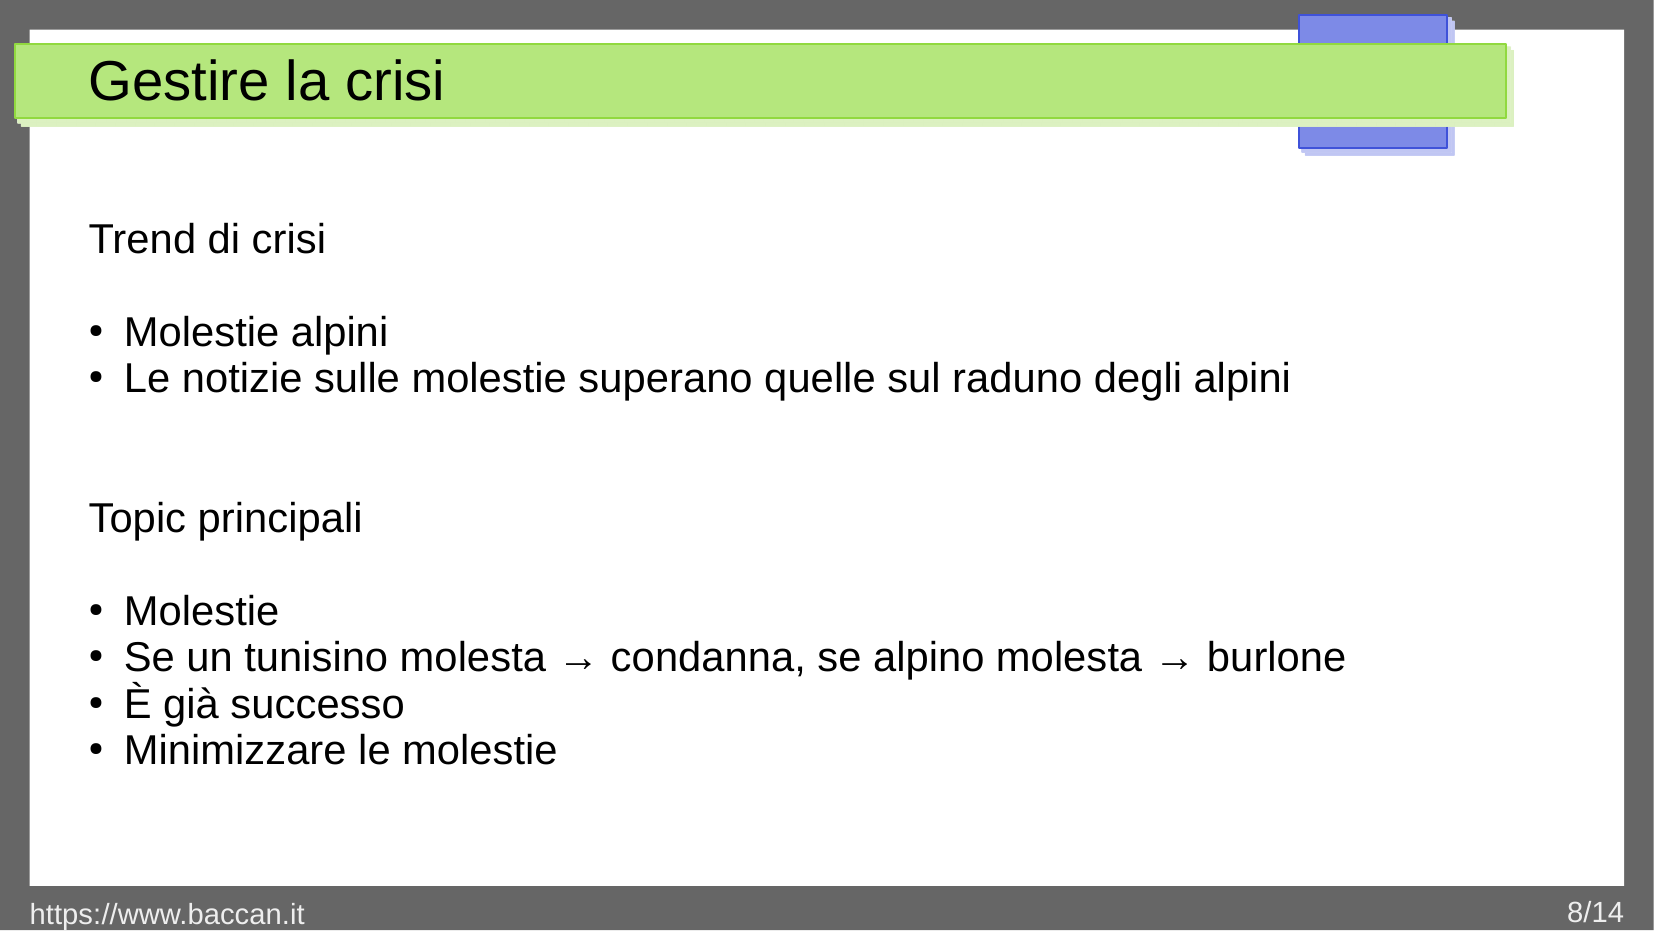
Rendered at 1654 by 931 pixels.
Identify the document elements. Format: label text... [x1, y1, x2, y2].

title Gestire la crisi [88, 44, 1506, 119]
subtitle Trend di crisi Molestie alpini Le notizie sulle molestie superano quelle sul raduno degli alpini Topic principali Molestie Se un tunisino molesta → condanna, se alpino molesta → burlone È già successo Minimizzare le molestie [88, 177, 1565, 813]
